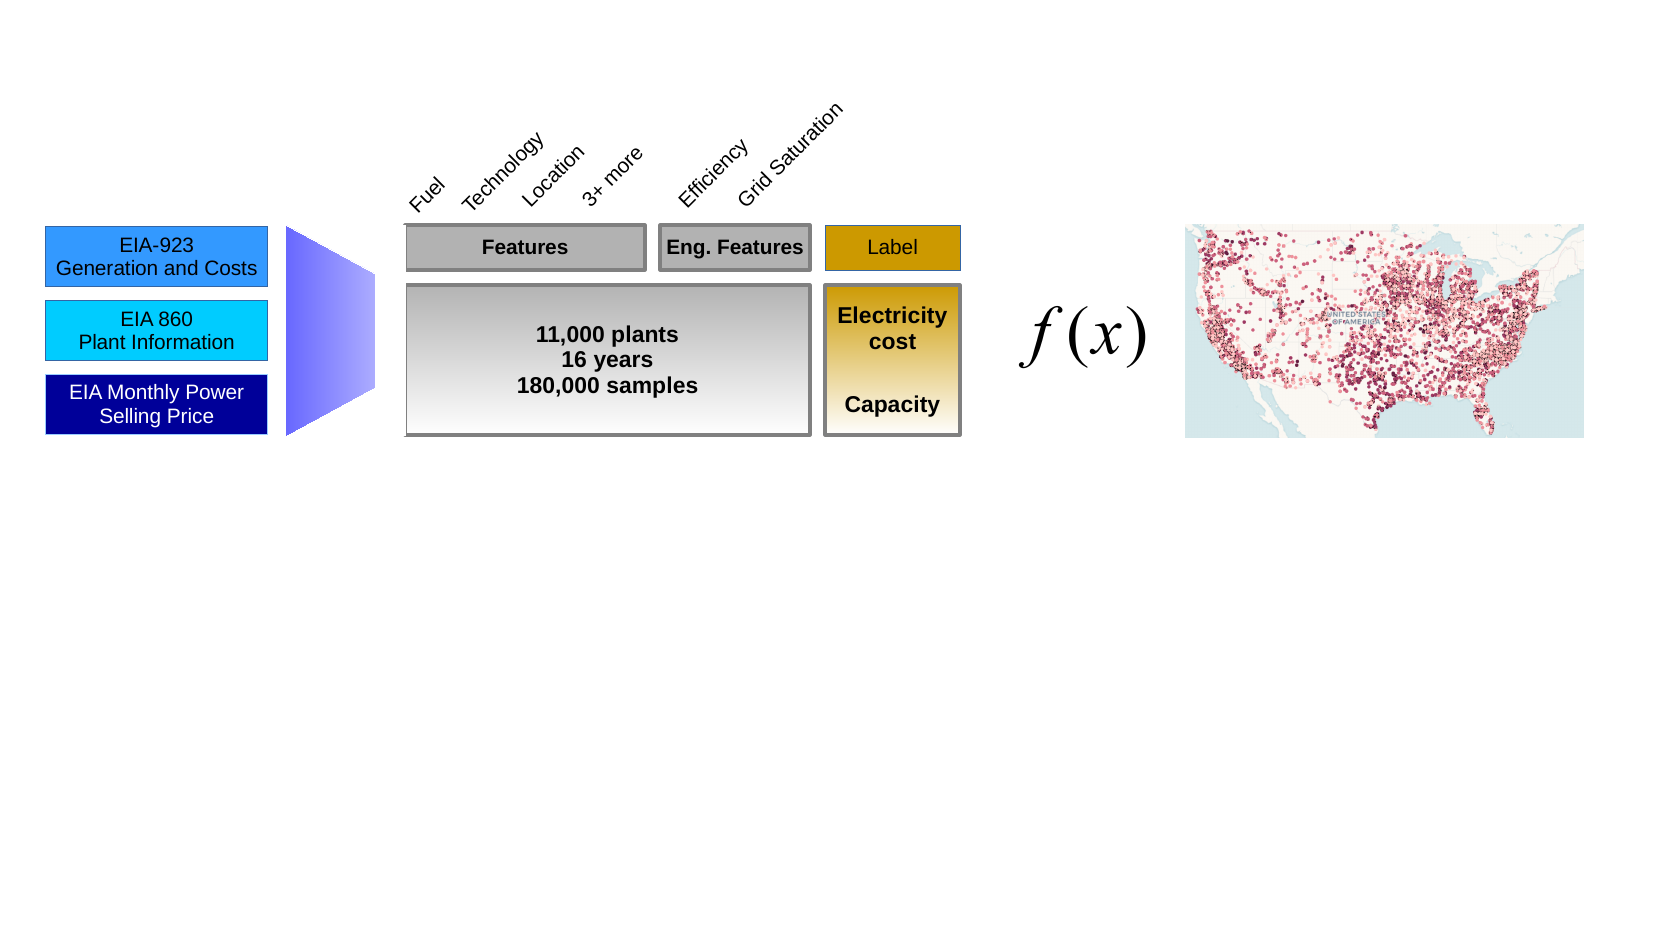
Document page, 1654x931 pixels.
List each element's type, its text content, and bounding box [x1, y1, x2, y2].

text_box 11,000 plants 16 years 180,000 samples [406, 285, 811, 436]
text_box Fuel [382, 127, 481, 241]
text_box Features [406, 225, 646, 271]
picture [1005, 299, 1159, 376]
text_box Efficiency [651, 91, 784, 235]
text_box EIA Monthly Power Selling Price [45, 374, 268, 435]
text_box Grid Saturation [710, 75, 871, 235]
text_box Eng. Features [660, 225, 811, 271]
text_box Electricity cost Capacity [825, 285, 961, 436]
text_box EIA 860 Plant Information [45, 300, 268, 361]
text_box Location [495, 72, 646, 234]
text_box Technology [435, 45, 631, 240]
text_box 3+ more [555, 90, 699, 234]
text_box [285, 224, 406, 437]
text_box EIA-923 Generation and Costs [45, 226, 268, 287]
text_box Label [825, 225, 961, 271]
picture [1185, 224, 1584, 438]
